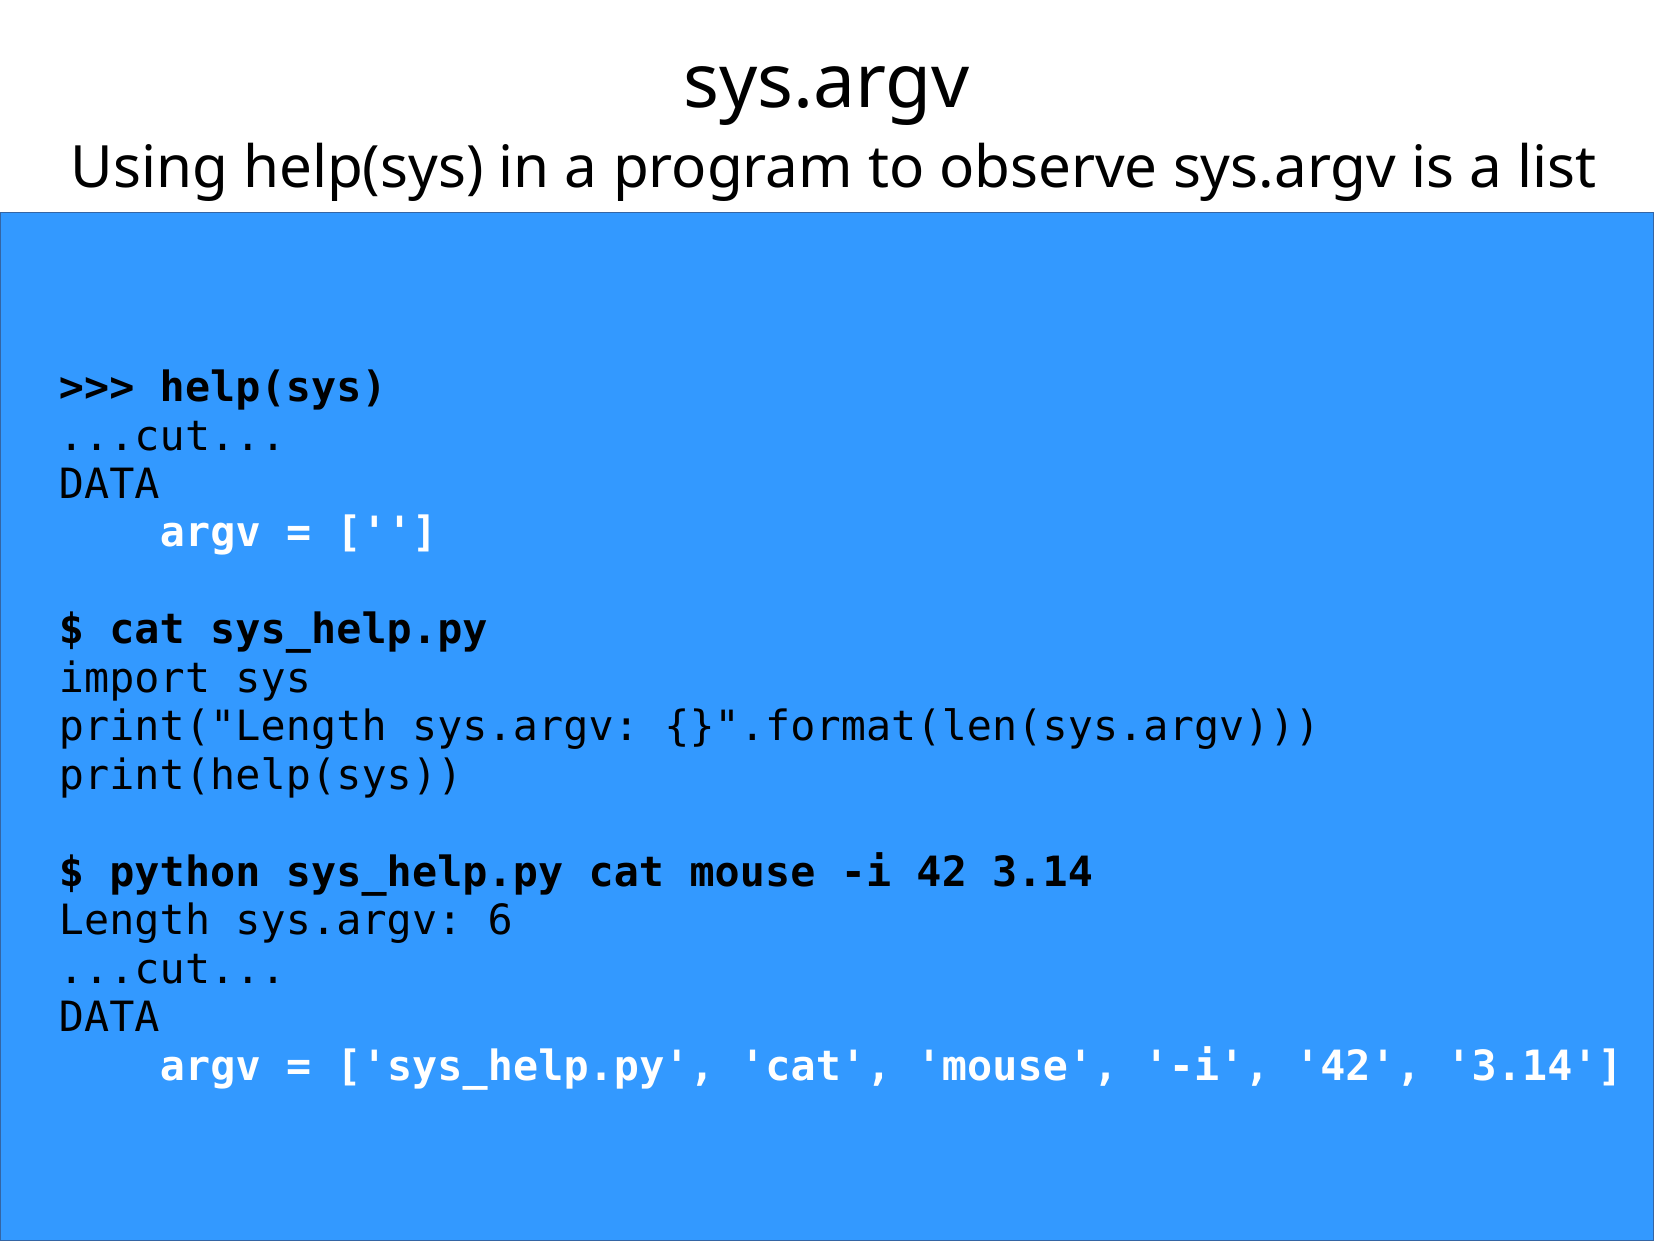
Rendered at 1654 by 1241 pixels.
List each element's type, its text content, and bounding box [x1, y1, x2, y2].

text_box >>> help(sys) ...cut... DATA argv = [''] $ cat sys_help.py import sys print("Length sys.argv: {}".format(len(sys.argv))) print(help(sys)) $ python sys_help.py cat mouse -i 42 3.14 Length sys.argv: 6 ...cut... DATA argv = ['sys_help.py', 'cat', 'mouse', '-i', '42', '3.14'] [0, 212, 1654, 1241]
subtitle Using help(sys) in a program to observe sys.argv is a list [70, 125, 1642, 207]
title sys.argv [82, 36, 1571, 120]
